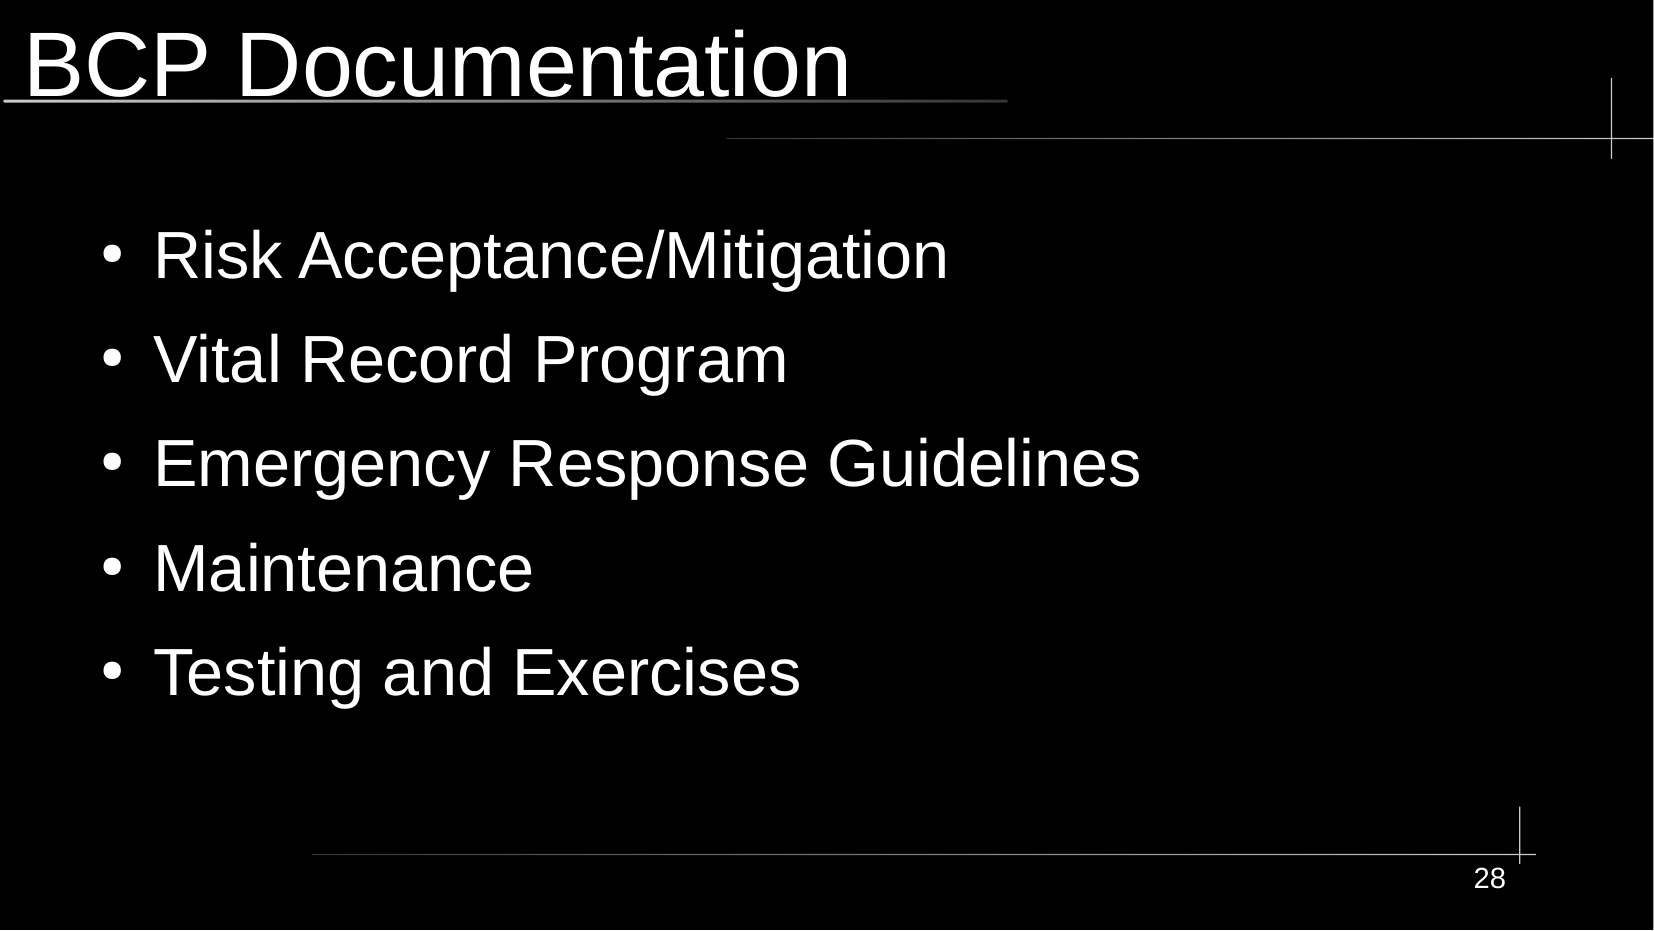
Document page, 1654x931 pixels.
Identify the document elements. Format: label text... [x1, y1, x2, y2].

list Risk Acceptance/Mitigation Vital Record Program Emergency Response Guidelines Maintenance Testing and Exercises [82, 217, 1571, 851]
title BCP Documentation [23, 11, 1589, 119]
